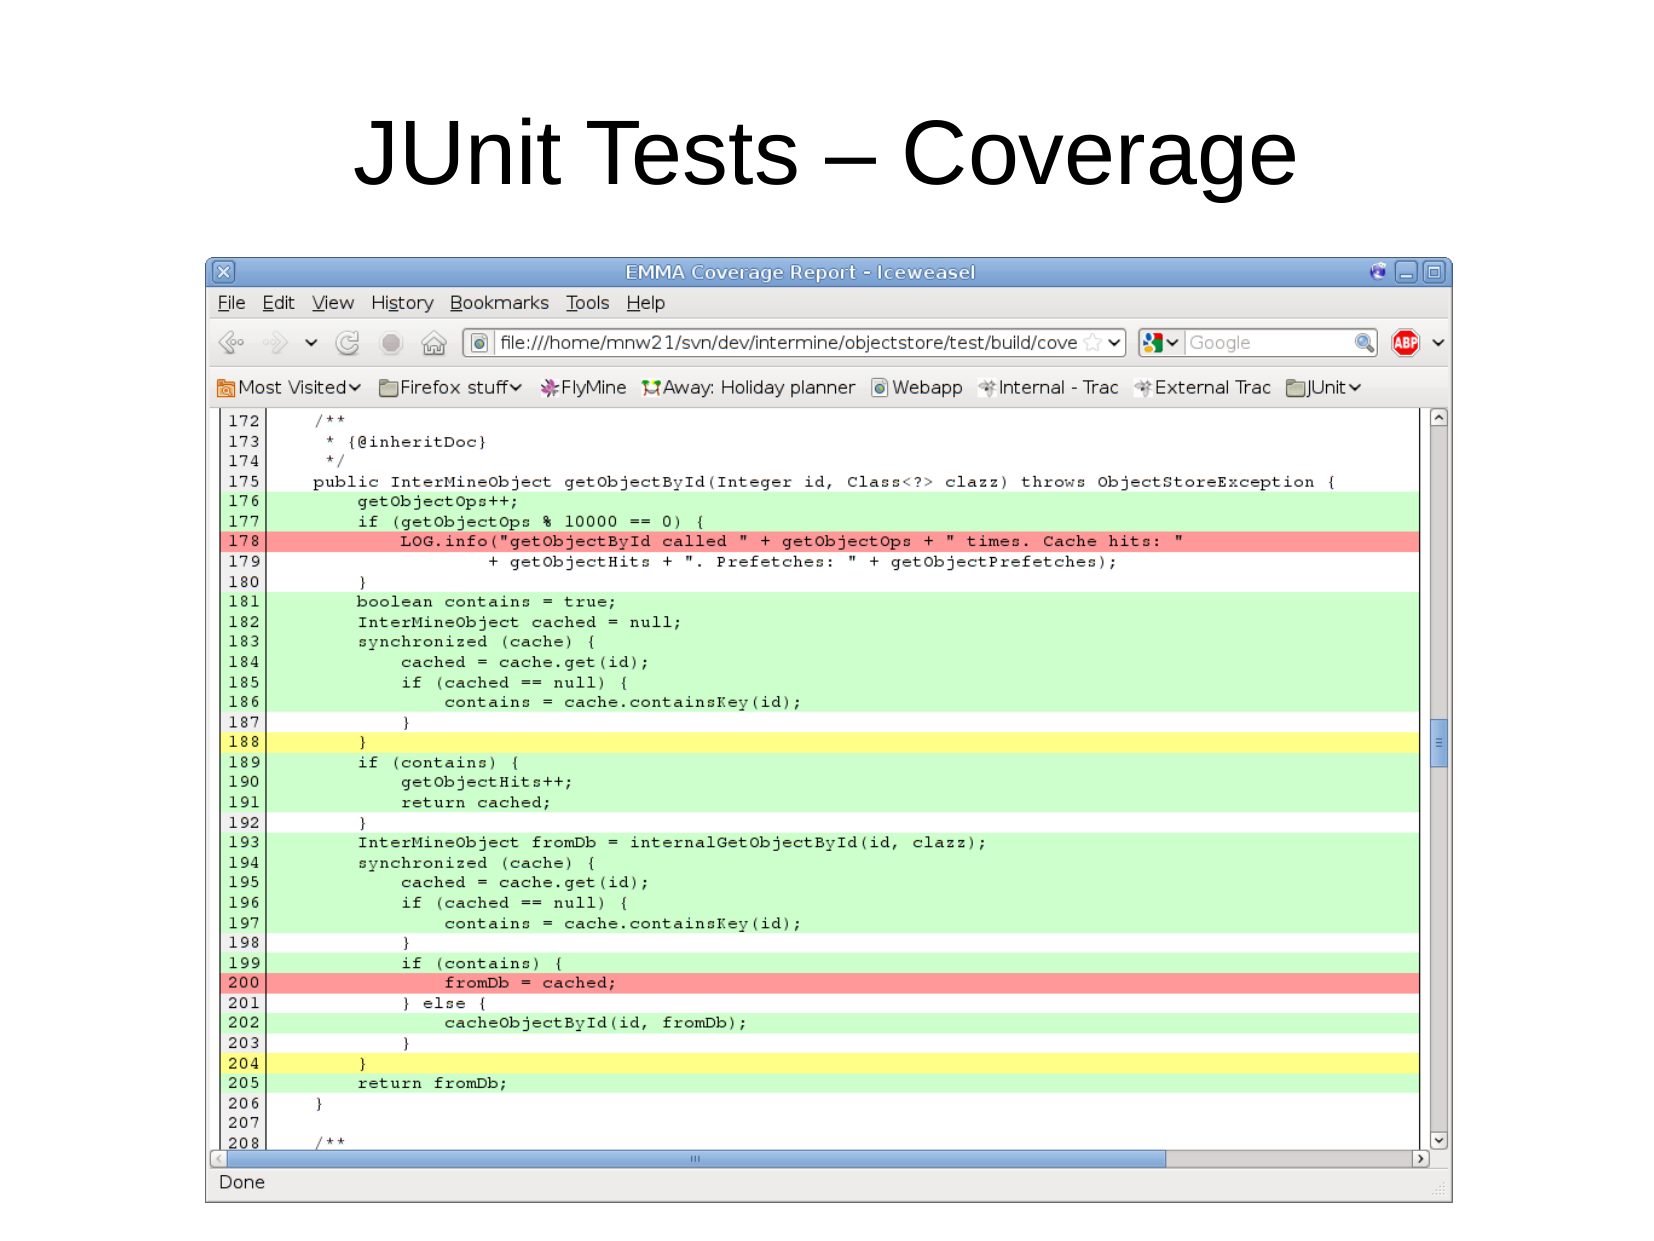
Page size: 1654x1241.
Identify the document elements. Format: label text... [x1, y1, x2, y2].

title JUnit Tests – Coverage [82, 56, 1571, 250]
picture [205, 257, 1453, 1203]
